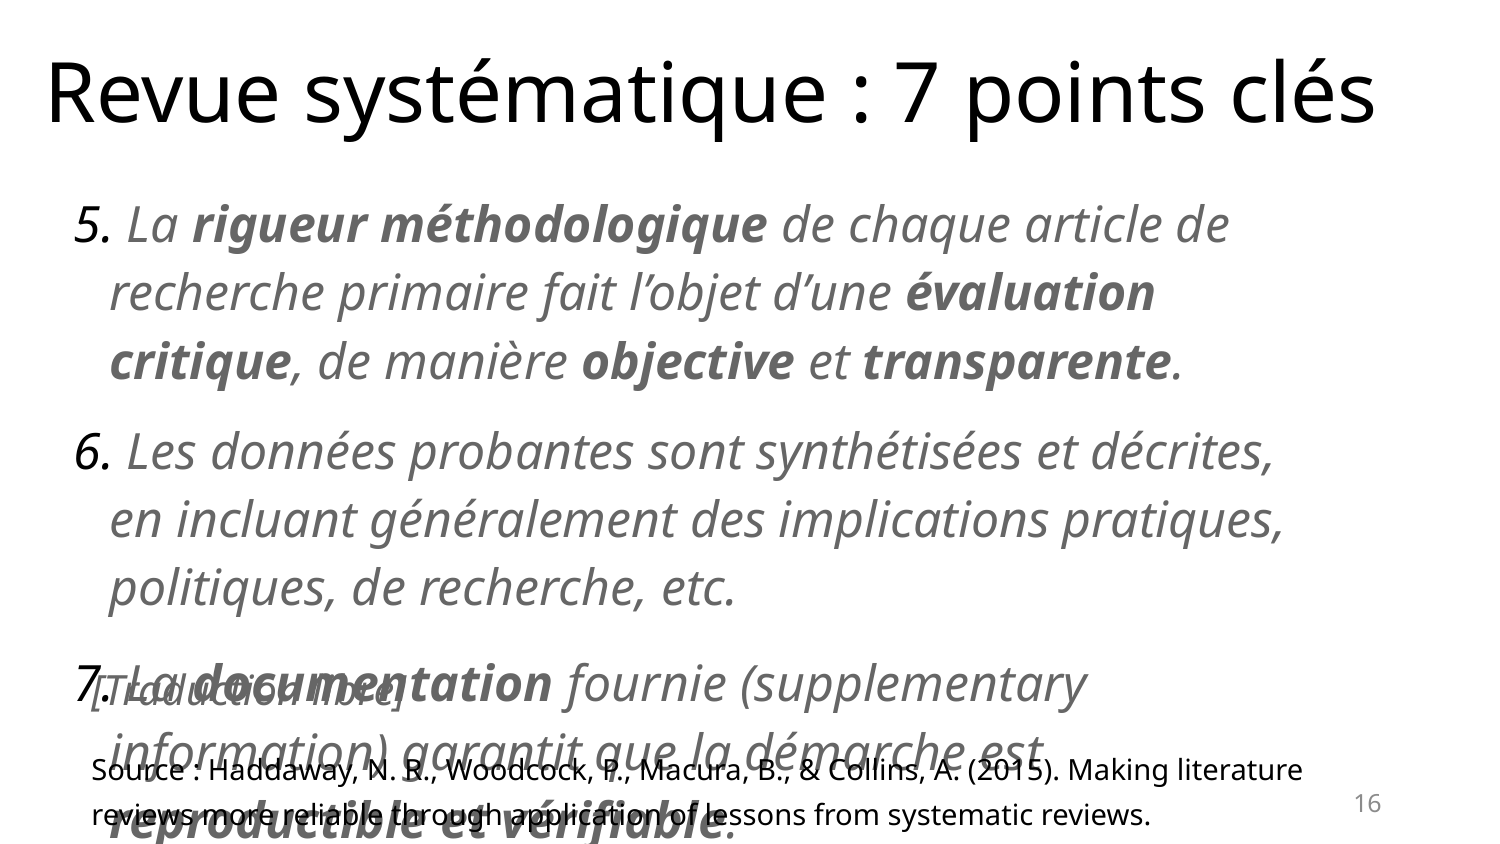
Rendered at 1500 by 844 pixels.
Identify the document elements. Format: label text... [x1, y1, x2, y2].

title Revue systématique : 7 points clés [29, 14, 1498, 178]
text_box La rigueur méthodologique de chaque article de recherche primaire fait l’objet d’une évaluation critique, de manière objective et transparente. Les données probantes sont synthétisées et décrites, en incluant généralement des implications pratiques, politiques, de recherche, etc. La documentation fournie (supplementary information) garantit que la démarche est reproductible et vérifiable. [58, 108, 1359, 783]
text_box [Traduction libre] Source : Haddaway, N. R., Woodcock, P., Macura, B., & Collins, A. (2015). Making literature reviews more reliable through application of lessons from systematic reviews. Conservation Biology, 29(6), 1596‑1605. https://doi.org/10.1111/cobi.12541 [76, 653, 1342, 836]
